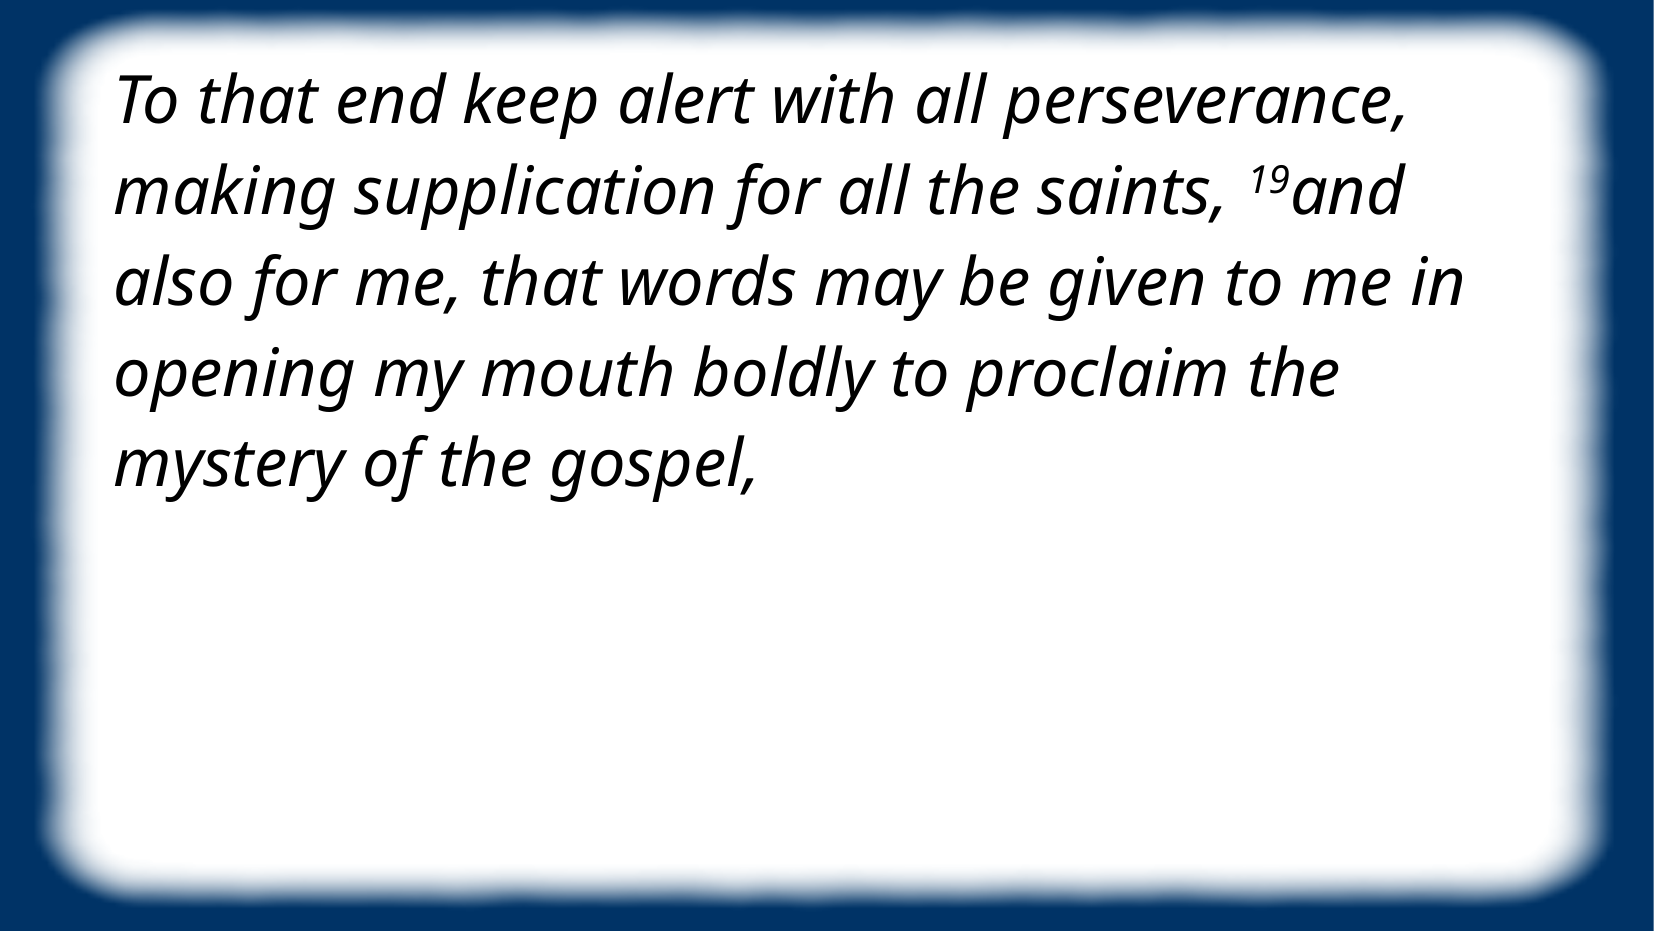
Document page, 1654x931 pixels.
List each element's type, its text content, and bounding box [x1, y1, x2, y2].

picture [0, 0, 1654, 931]
text_box To that end keep alert with all perseverance, making supplication for all the saints, 19and also for me, that words may be given to me in opening my mouth boldly to proclaim the mystery of the gospel, [98, 45, 1554, 504]
